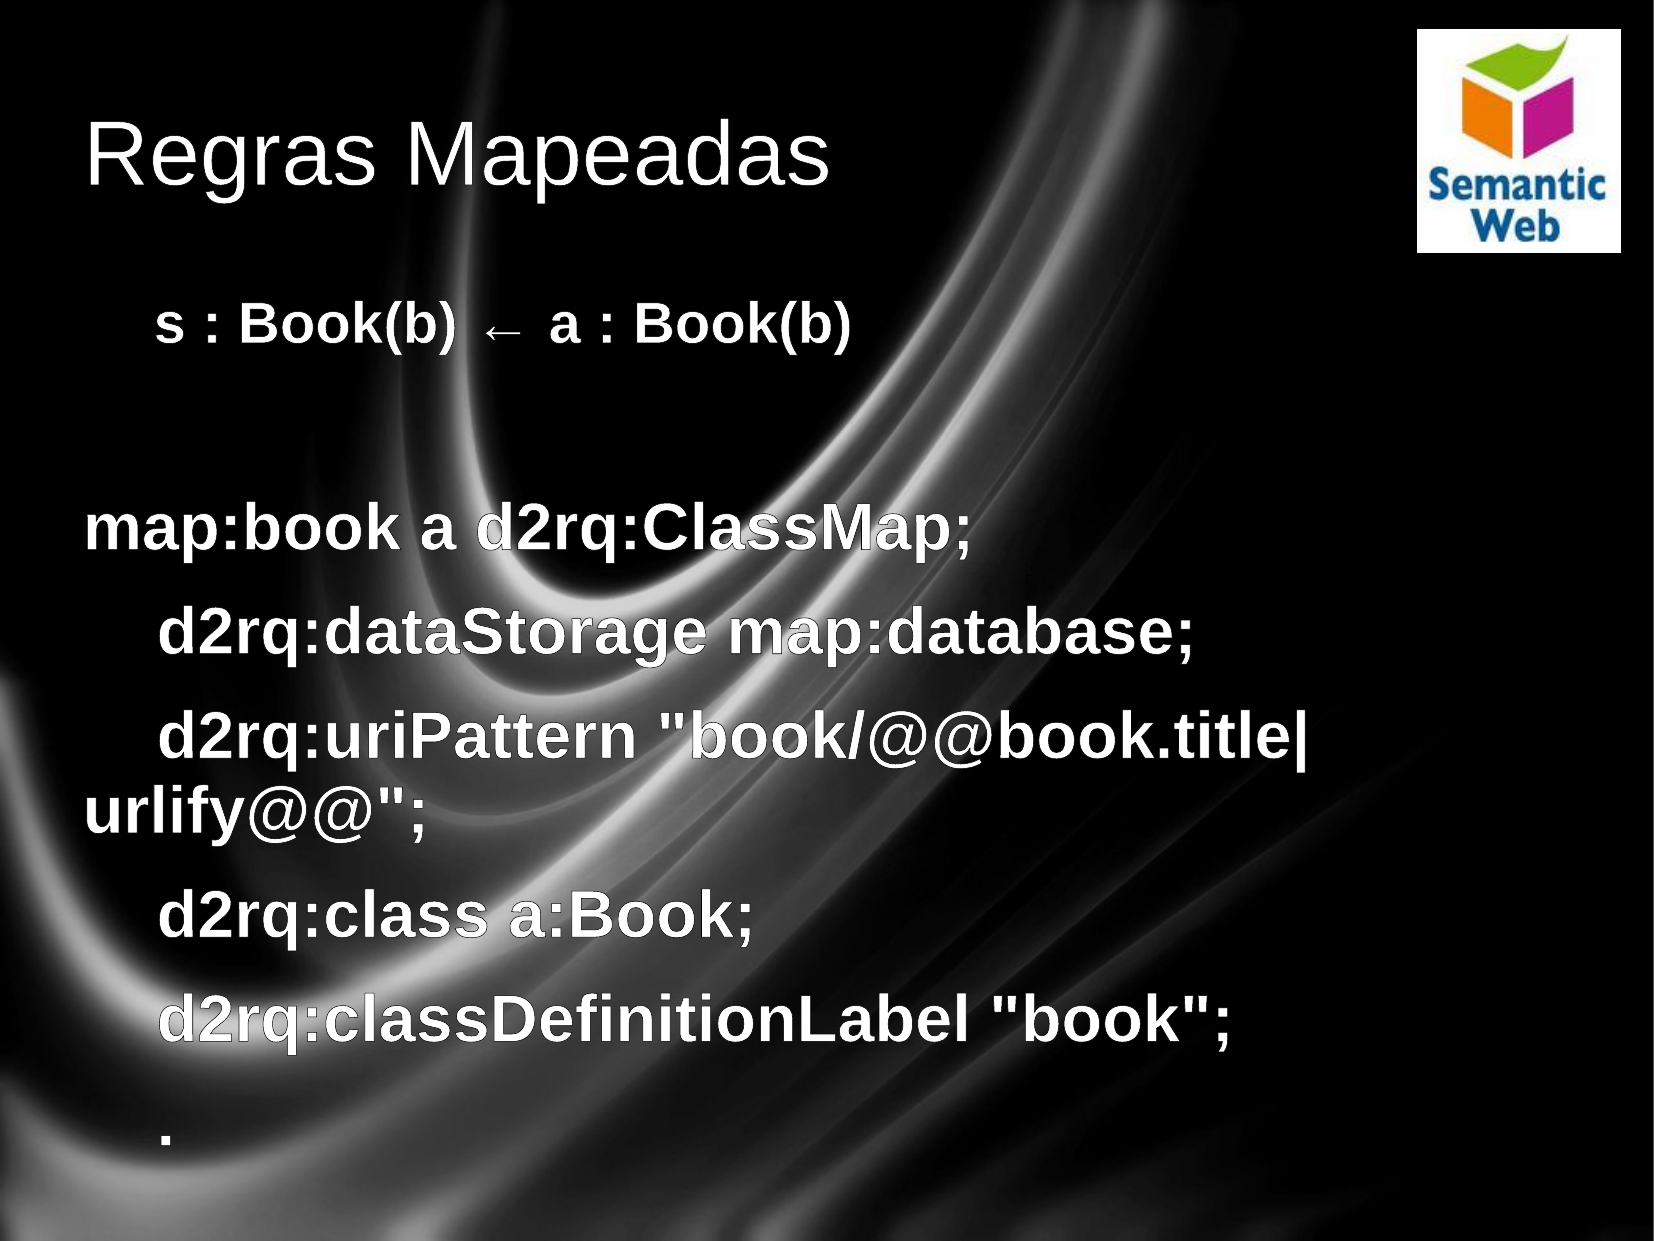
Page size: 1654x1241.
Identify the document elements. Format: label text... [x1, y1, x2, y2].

title Regras Mapeadas [82, 49, 1359, 257]
list s : Book(b) ← a : Book(b) map:book a d2rq:ClassMap; d2rq:dataStorage map:database; d2rq:uriPattern "book/@@book.title|urlify@@"; d2rq:class a:Book; d2rq:classDefinitionLabel "book"; . [82, 290, 1571, 1162]
picture [0, 0, 1654, 1241]
